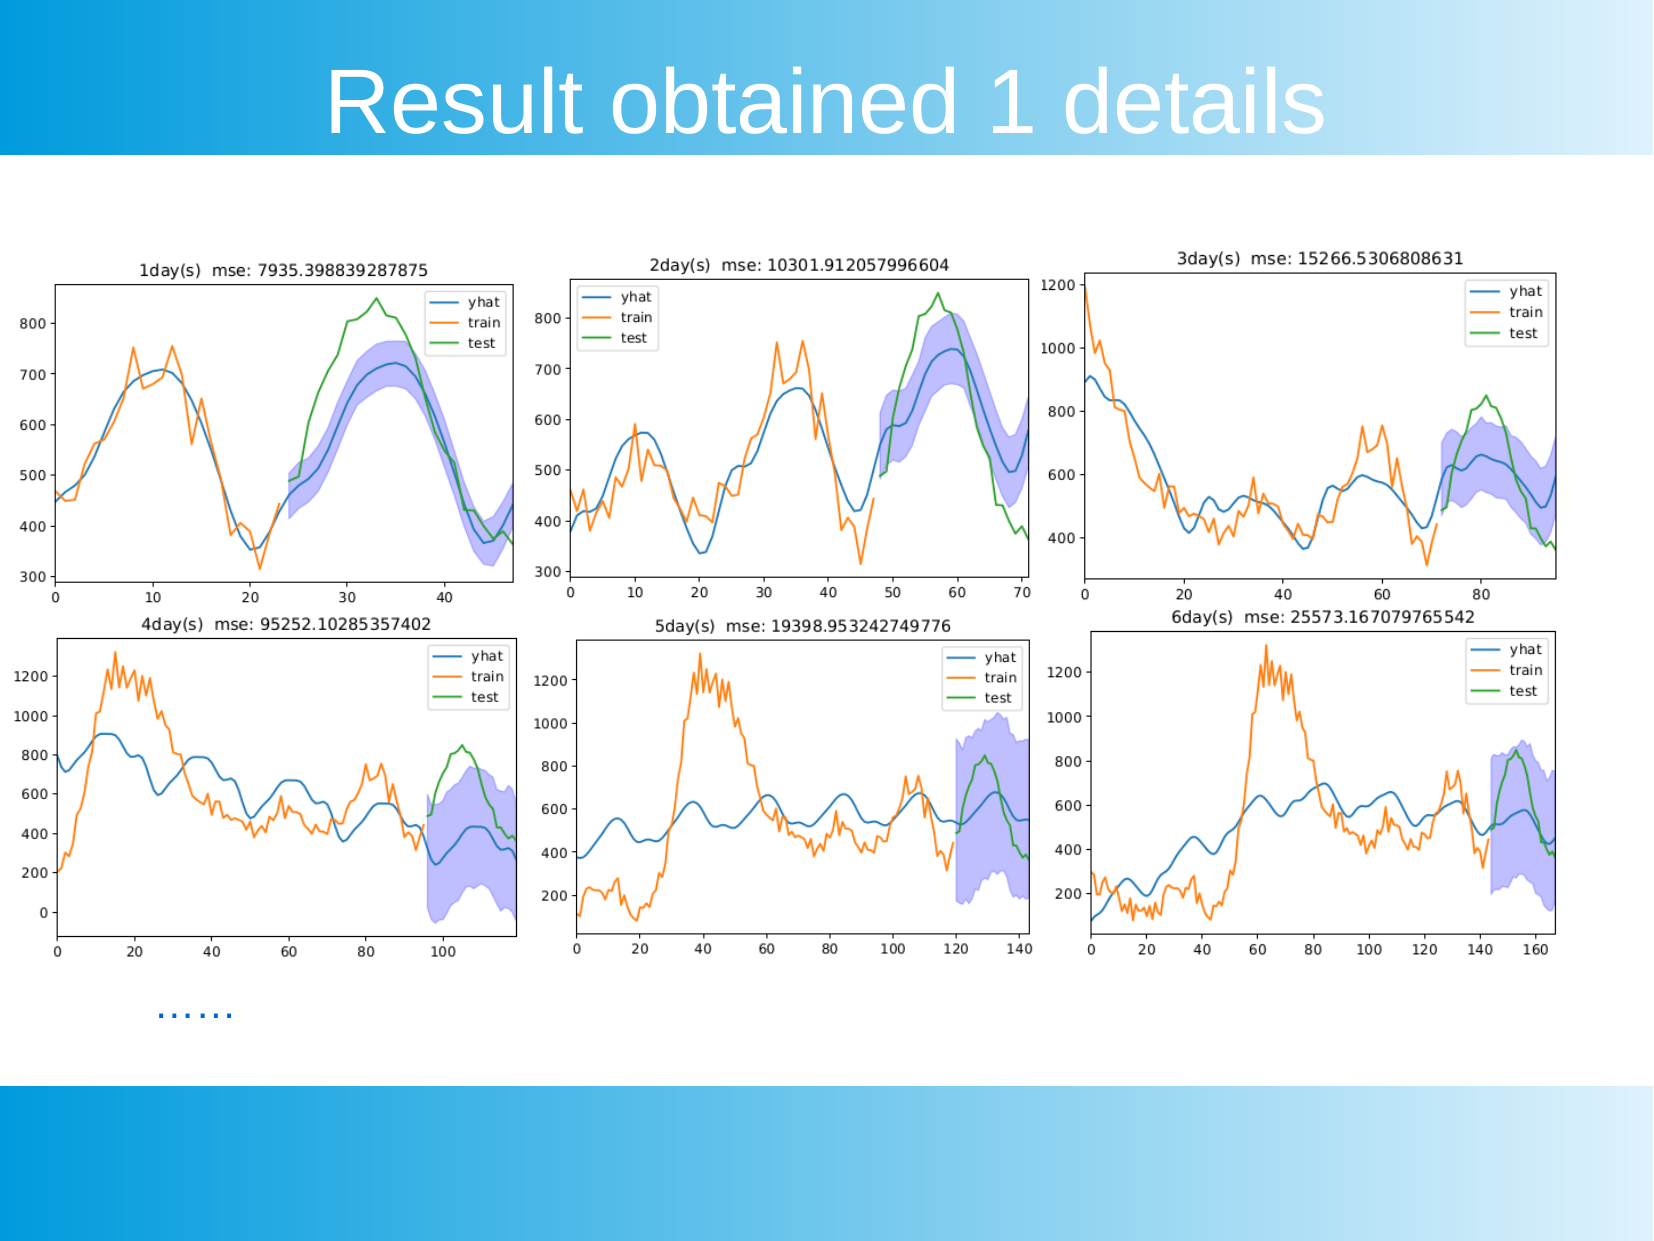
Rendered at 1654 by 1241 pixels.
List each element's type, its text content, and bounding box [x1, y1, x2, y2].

list …… [82, 980, 1571, 1134]
picture [11, 248, 1566, 960]
title Result obtained 1 details [82, 49, 1571, 155]
